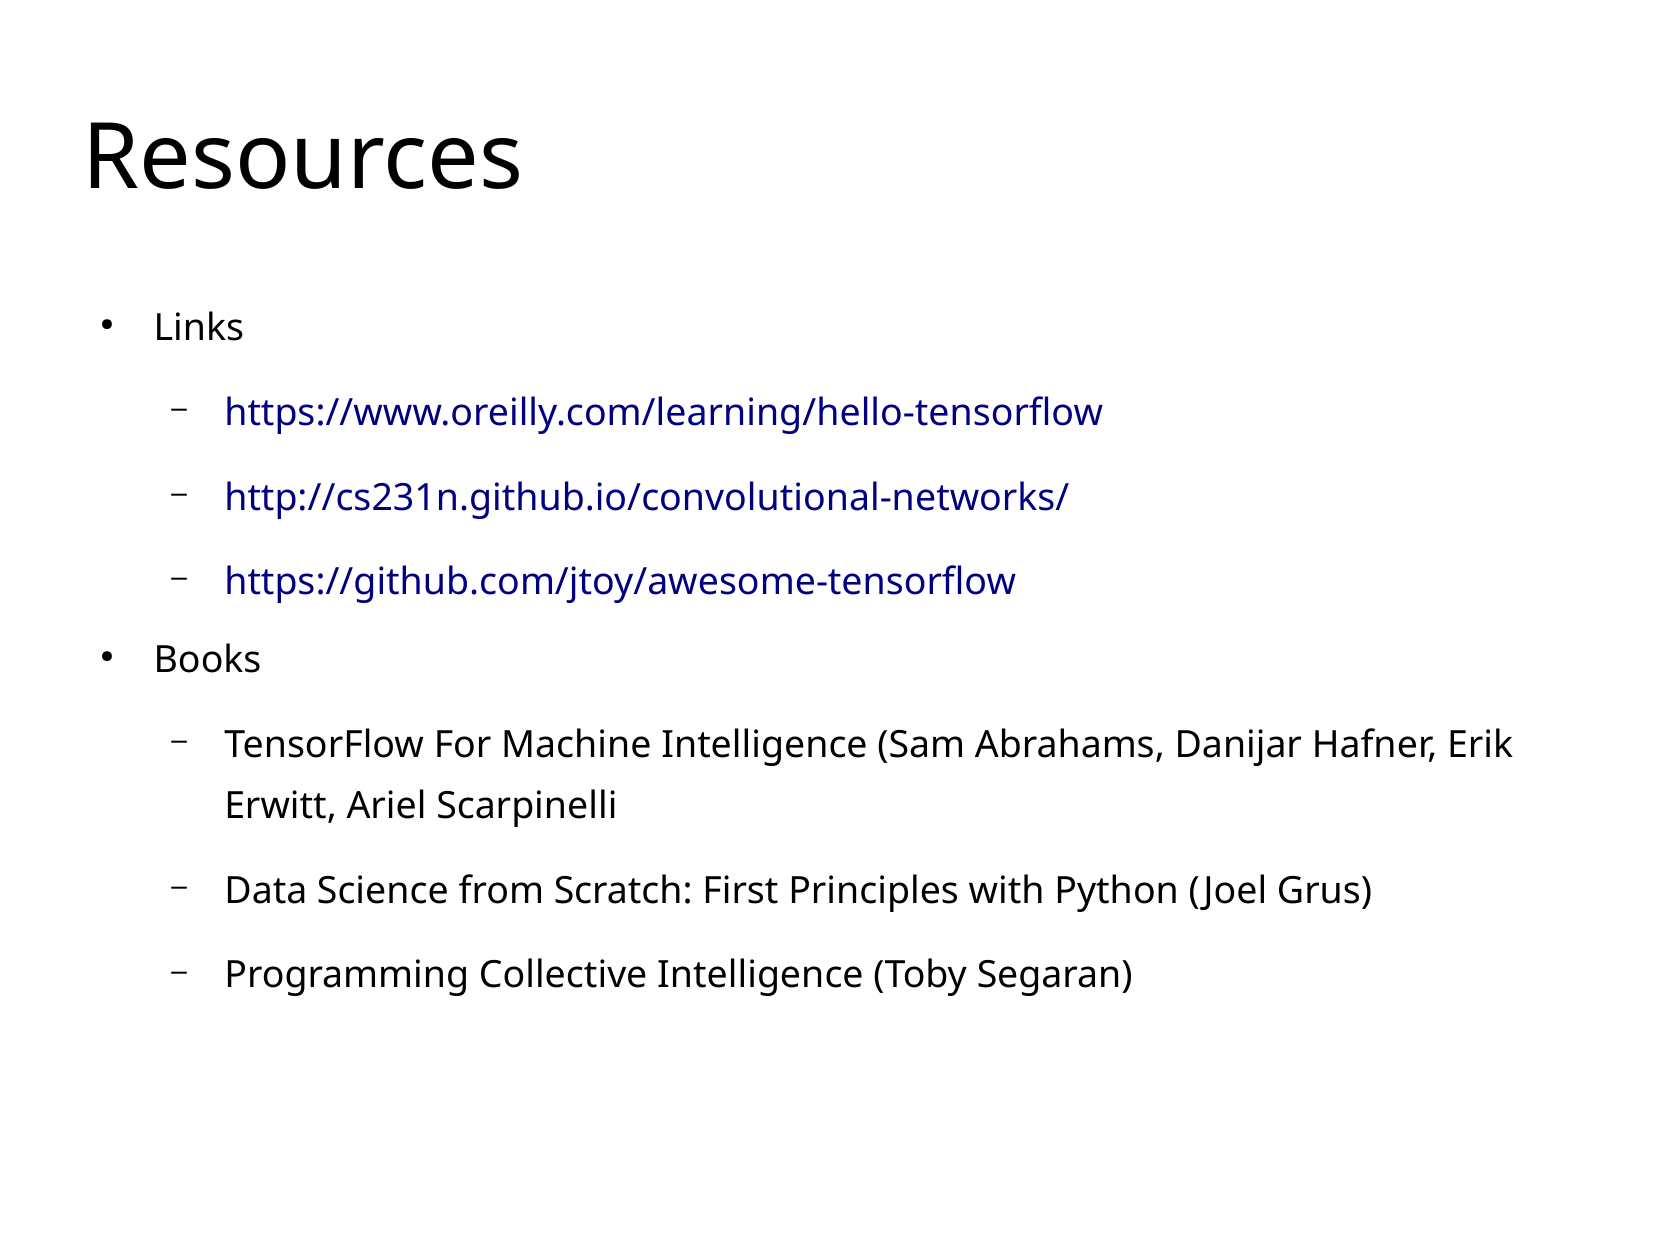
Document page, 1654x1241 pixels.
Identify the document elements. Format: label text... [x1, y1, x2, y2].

list Links https://www.oreilly.com/learning/hello-tensorflow http://cs231n.github.io/convolutional-networks/ https://github.com/jtoy/awesome-tensorflow Books TensorFlow For Machine Intelligence (Sam Abrahams, Danijar Hafner, Erik Erwitt, Ariel Scarpinelli Data Science from Scratch: First Principles with Python (Joel Grus) Programming Collective Intelligence (Toby Segaran) [82, 290, 1571, 1010]
title Resources [82, 49, 1571, 257]
